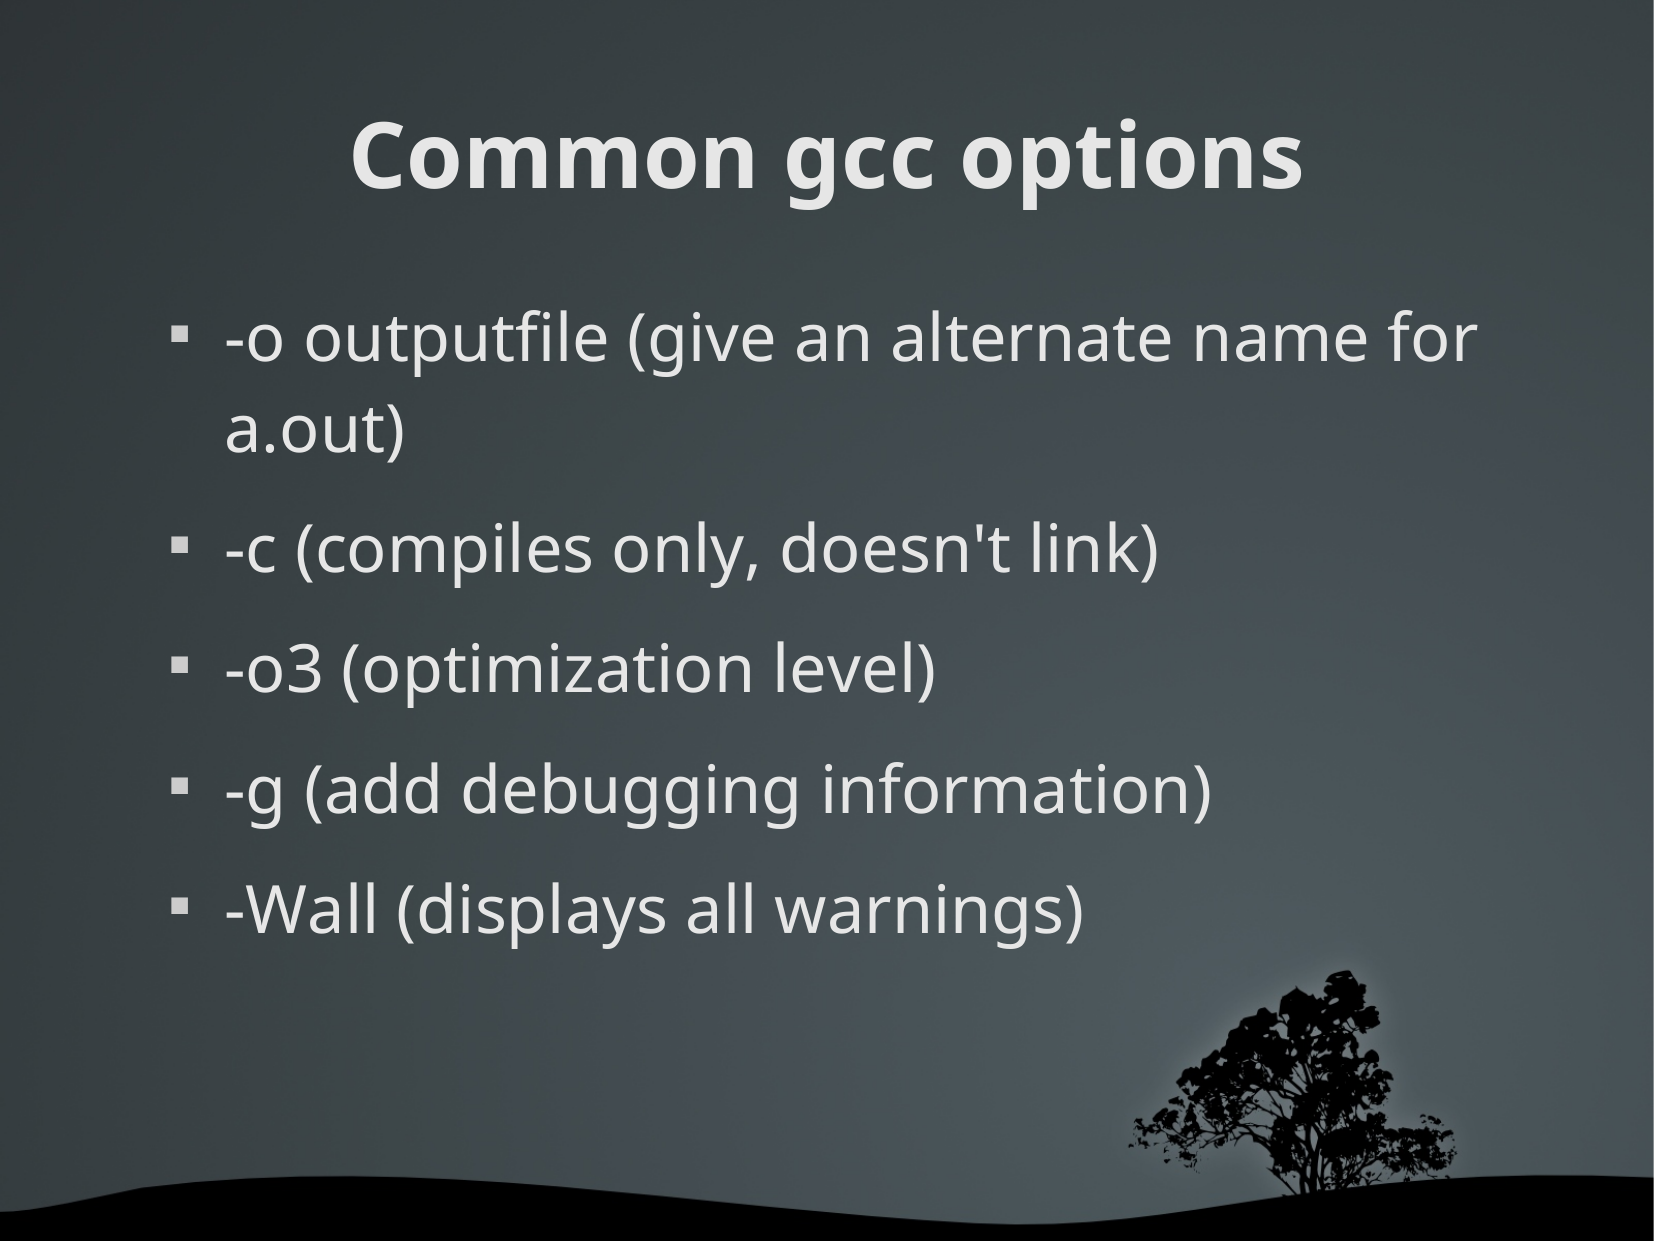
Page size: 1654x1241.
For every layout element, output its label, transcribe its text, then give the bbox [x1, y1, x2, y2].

title Common gcc options [82, 49, 1571, 257]
list -o outputfile (give an alternate name for a.out) -c (compiles only, doesn't link) -o3 (optimization level) -g (add debugging information) -Wall (displays all warnings) [82, 290, 1571, 1109]
picture [0, 0, 1654, 1241]
